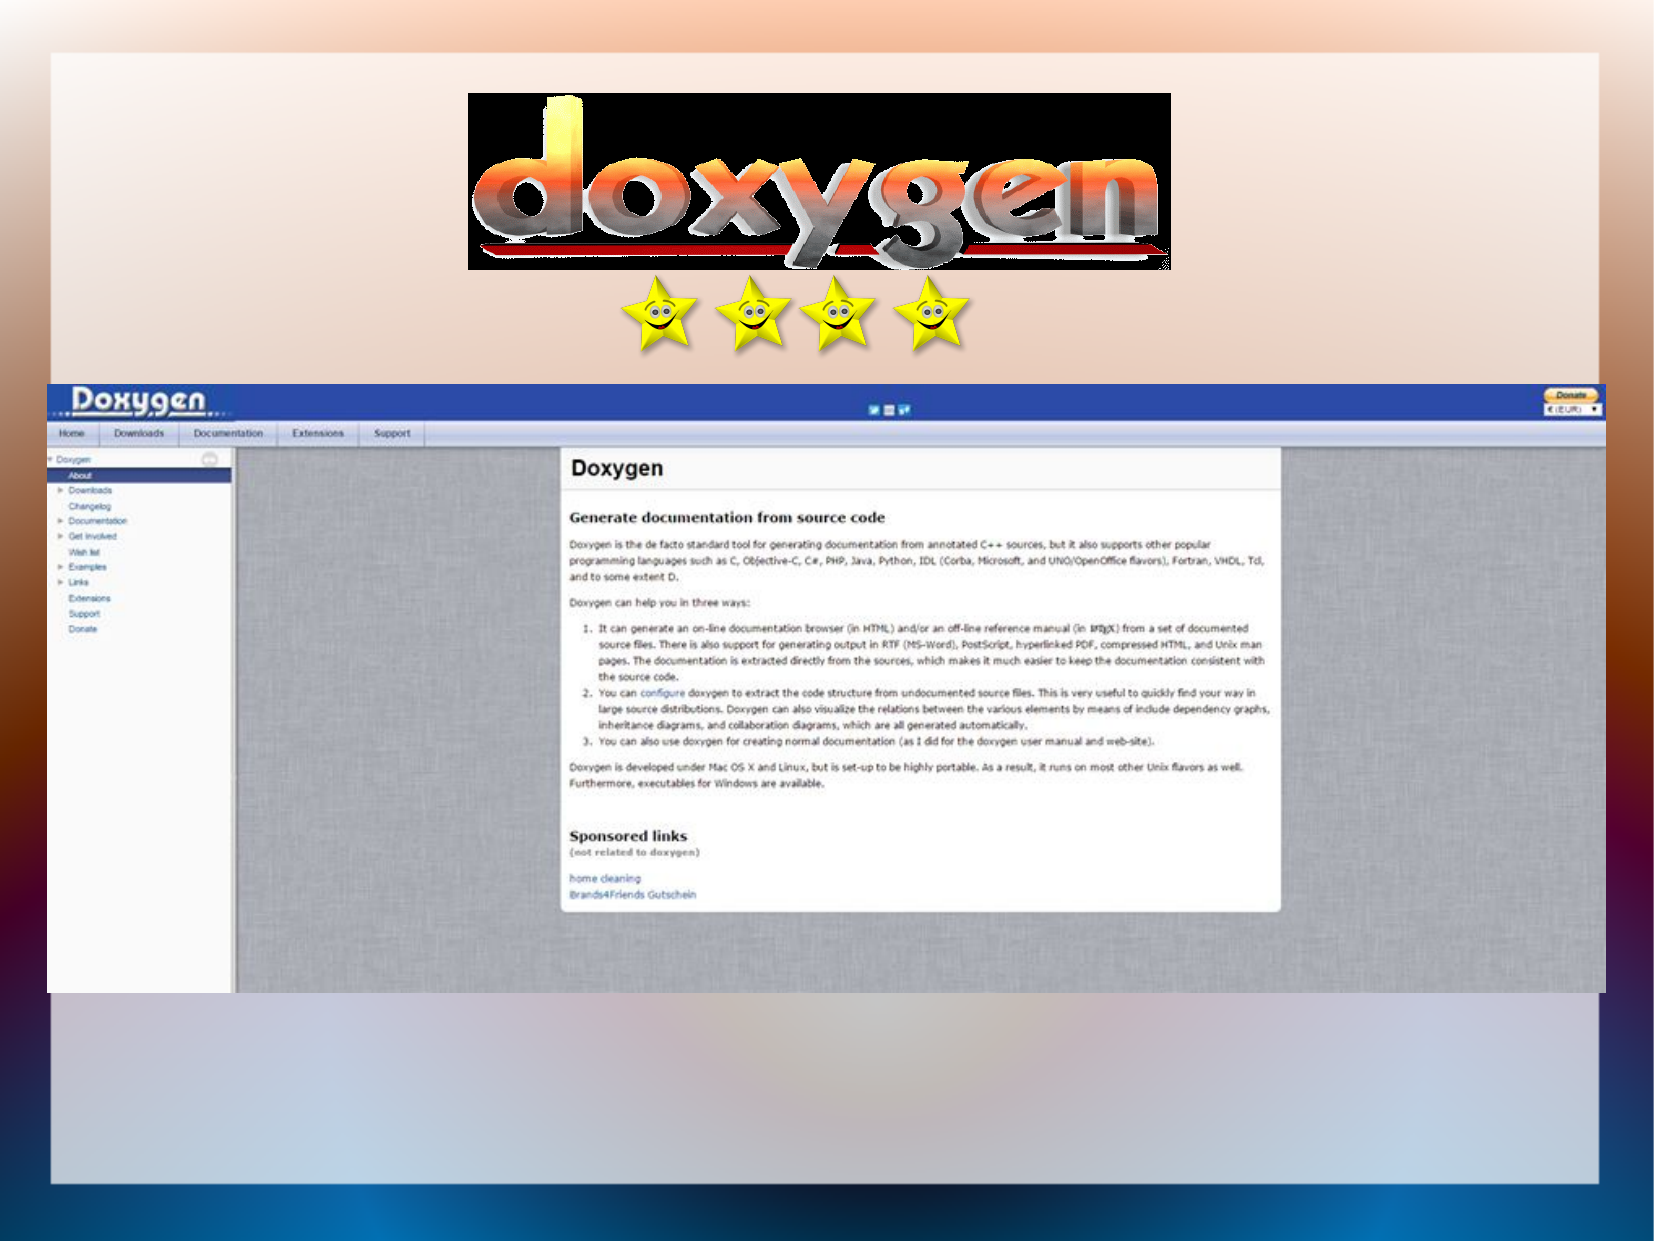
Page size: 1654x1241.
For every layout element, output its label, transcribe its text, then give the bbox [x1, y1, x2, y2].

title Doxygen [82, 55, 1571, 263]
picture [0, 0, 1654, 1241]
